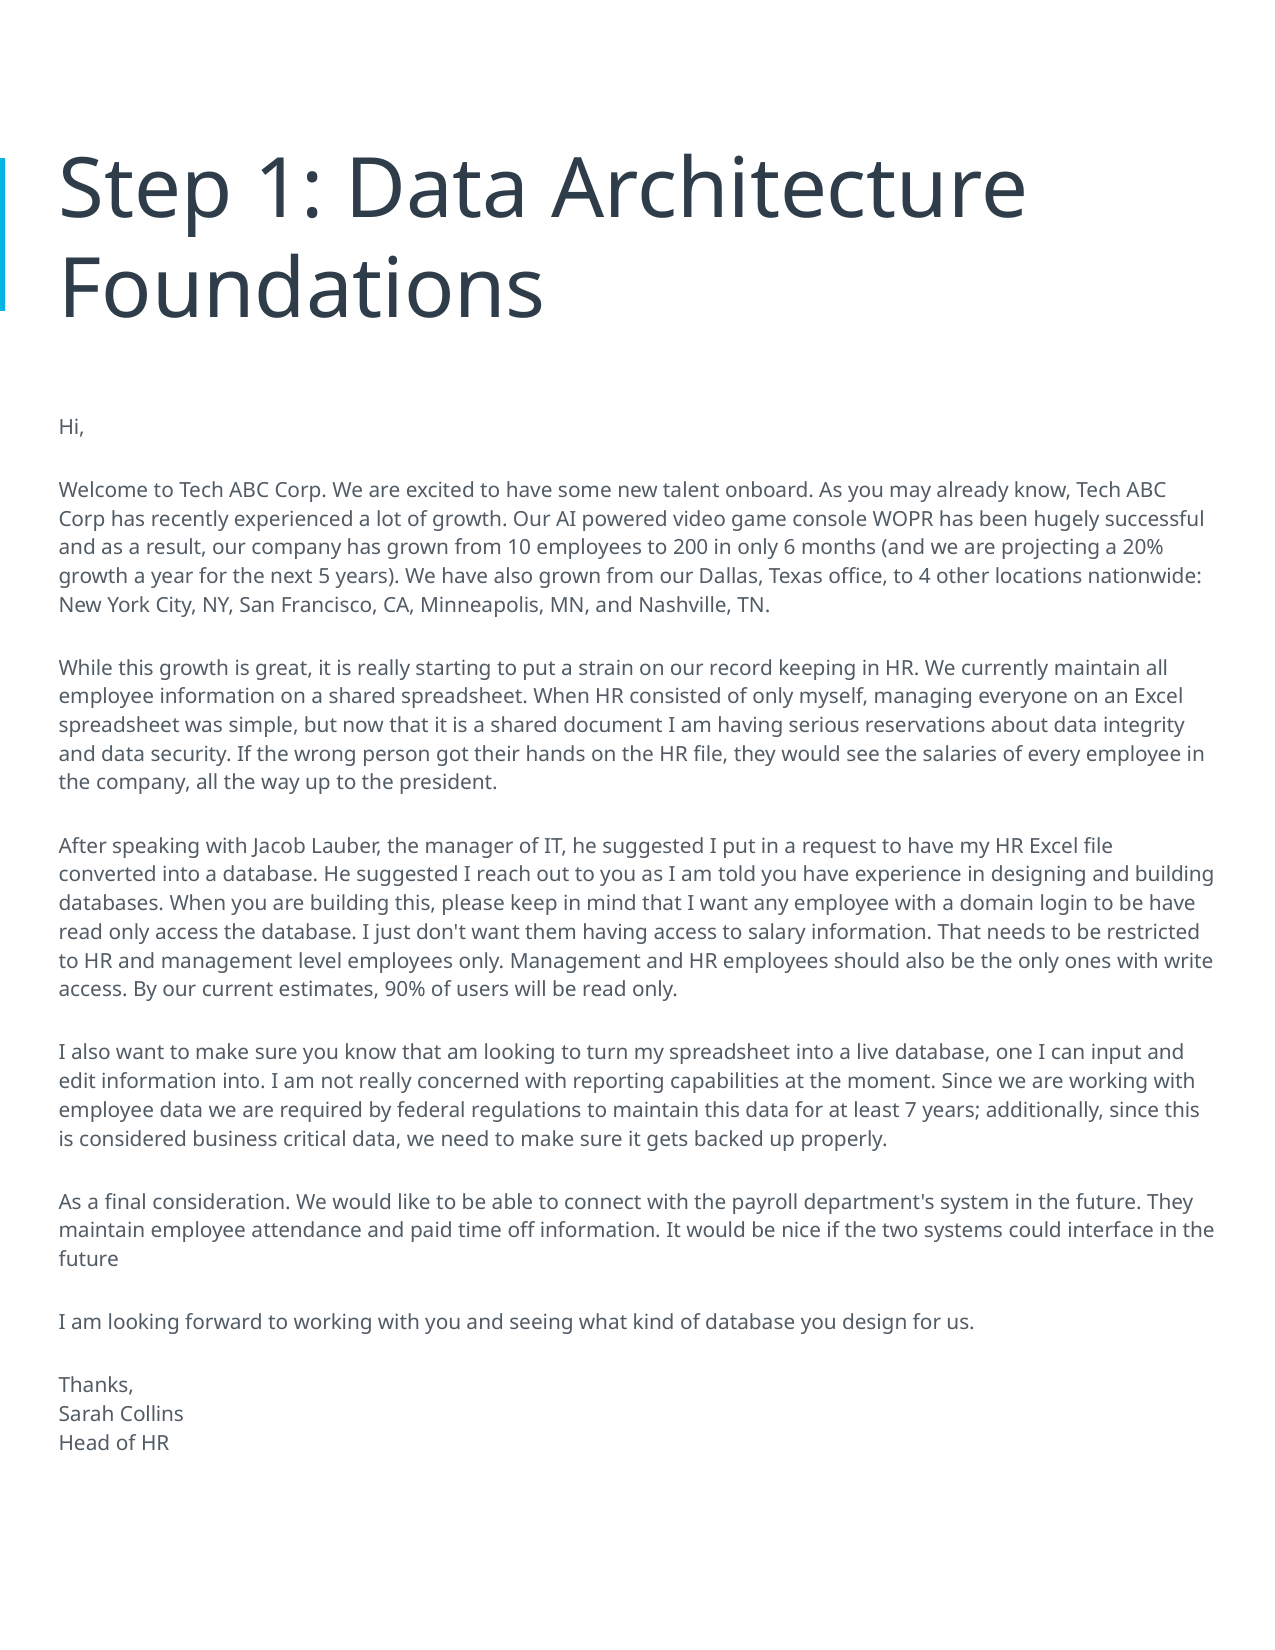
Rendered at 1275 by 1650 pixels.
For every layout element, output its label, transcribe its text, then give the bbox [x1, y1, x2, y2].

title Step 1: Data Architecture Foundations [43, 142, 1232, 327]
list Hi, Welcome to Tech ABC Corp. We are excited to have some new talent onboard. As you may already know, Tech ABC Corp has recently experienced a lot of growth. Our AI powered video game console WOPR has been hugely successful and as a result, our company has grown from 10 employees to 200 in only 6 months (and we are projecting a 20% growth a year for the next 5 years). We have also grown from our Dallas, Texas office, to 4 other locations nationwide: New York City, NY, San Francisco, CA, Minneapolis, MN, and Nashville, TN. While this growth is great, it is really starting to put a strain on our record keeping in HR. We currently maintain all employee information on a shared spreadsheet. When HR consisted of only myself, managing everyone on an Excel spreadsheet was simple, but now that it is a shared document I am having serious reservations about data integrity and data security. If the wrong person got their hands on the HR file, they would see the salaries of every employee in the company, all the way up to the president. After speaking with Jacob Lauber, the manager of IT, he suggested I put in a request to have my HR Excel file converted into a database. He suggested I reach out to you as I am told you have experience in designing and building databases. When you are building this, please keep in mind that I want any employee with a domain login to be have read only access the database. I just don't want them having access to salary information. That needs to be restricted to HR and management level employees only. Management and HR employees should also be the only ones with write access. By our current estimates, 90% of users will be read only. I also want to make sure you know that am looking to turn my spreadsheet into a live database, one I can input and edit information into. I am not really concerned with reporting capabilities at the moment. Since we are working with employee data we are required by federal regulations to maintain this data for at least 7 years; additionally, since this is considered business critical data, we need to make sure it gets backed up properly. As a final consideration. We would like to be able to connect with the payroll department's system in the future. They maintain employee attendance and paid time off information. It would be nice if the two systems could interface in the future I am looking forward to working with you and seeing what kind of database you design for us. Thanks, Sarah Collins Head of HR [43, 369, 1232, 1606]
